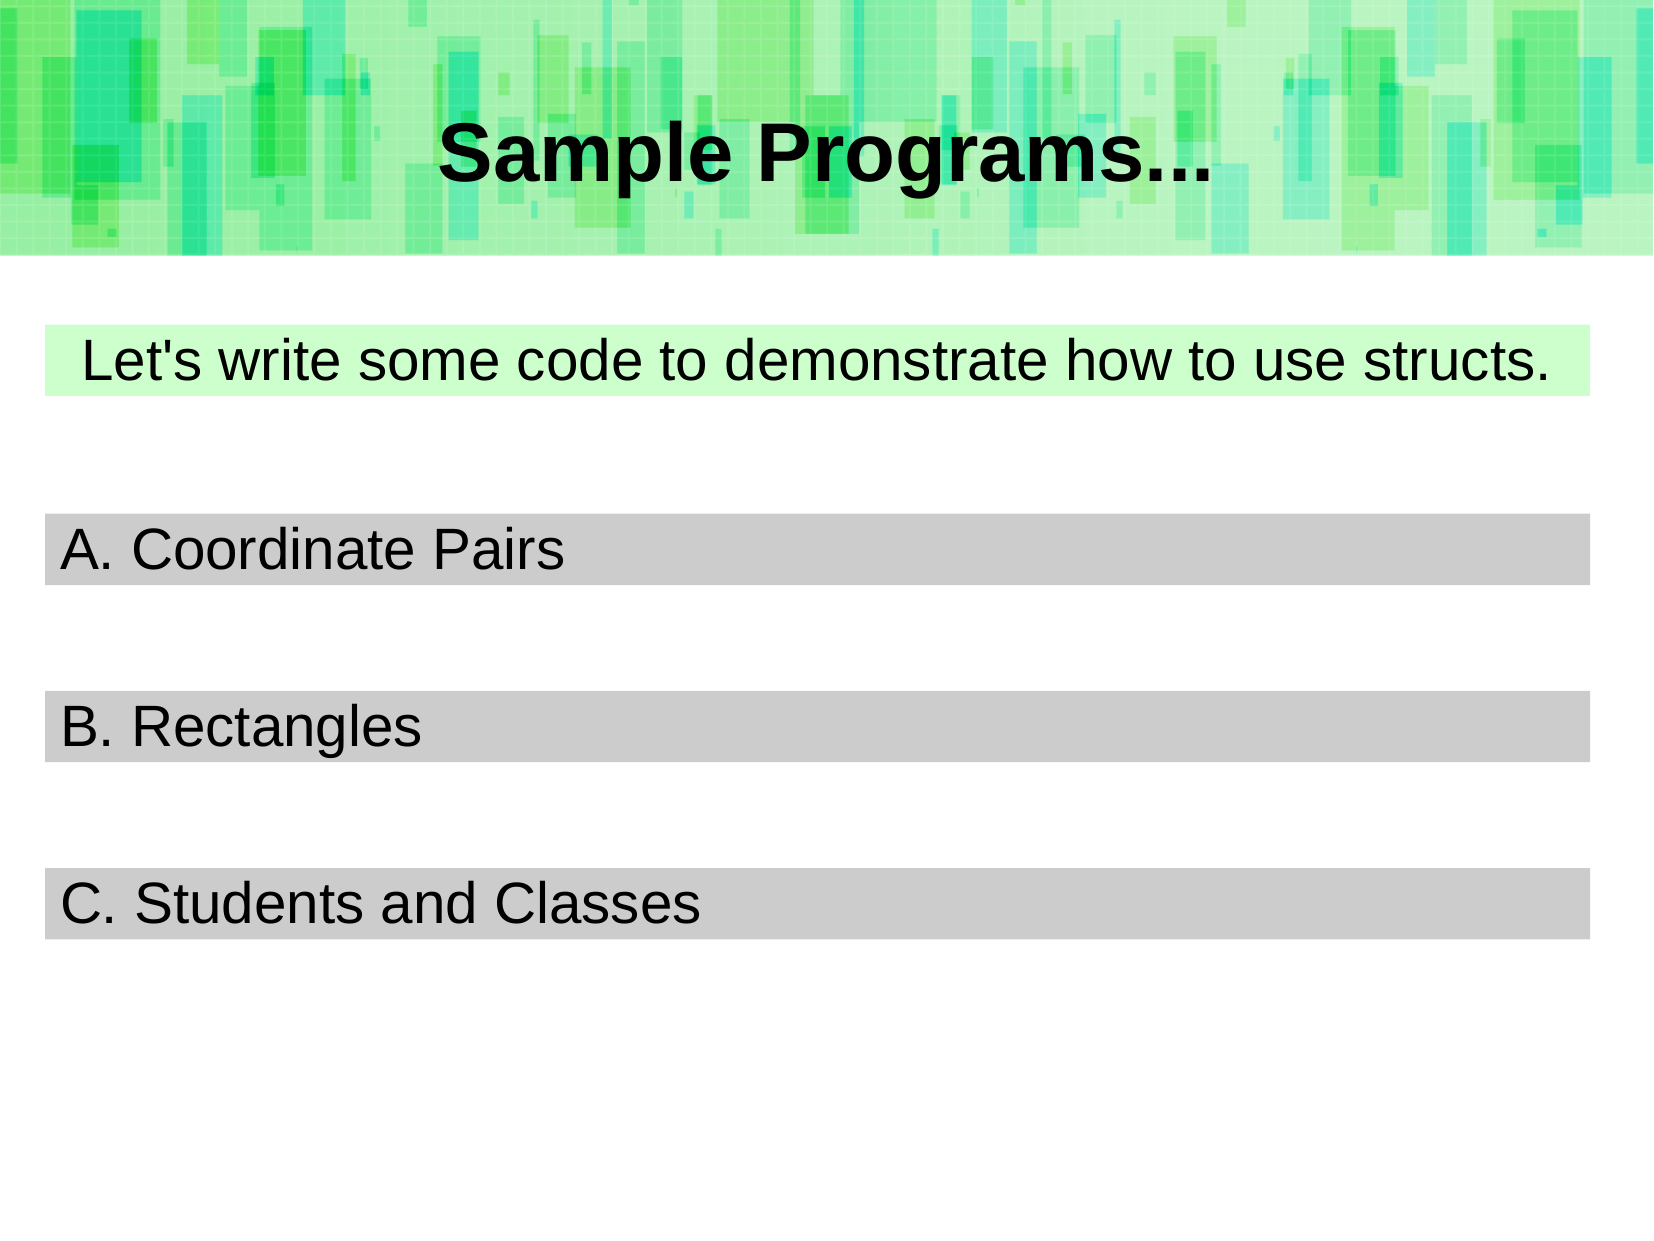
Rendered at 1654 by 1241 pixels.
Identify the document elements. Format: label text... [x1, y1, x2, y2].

text_box A. Coordinate Pairs [45, 513, 1591, 586]
text_box B. Rectangles [45, 690, 1591, 763]
text_box Let's write some code to demonstrate how to use structs. [45, 324, 1591, 396]
picture [0, 0, 1654, 1241]
text_box C. Students and Classes [45, 868, 1591, 940]
title Sample Programs... [82, 49, 1571, 257]
